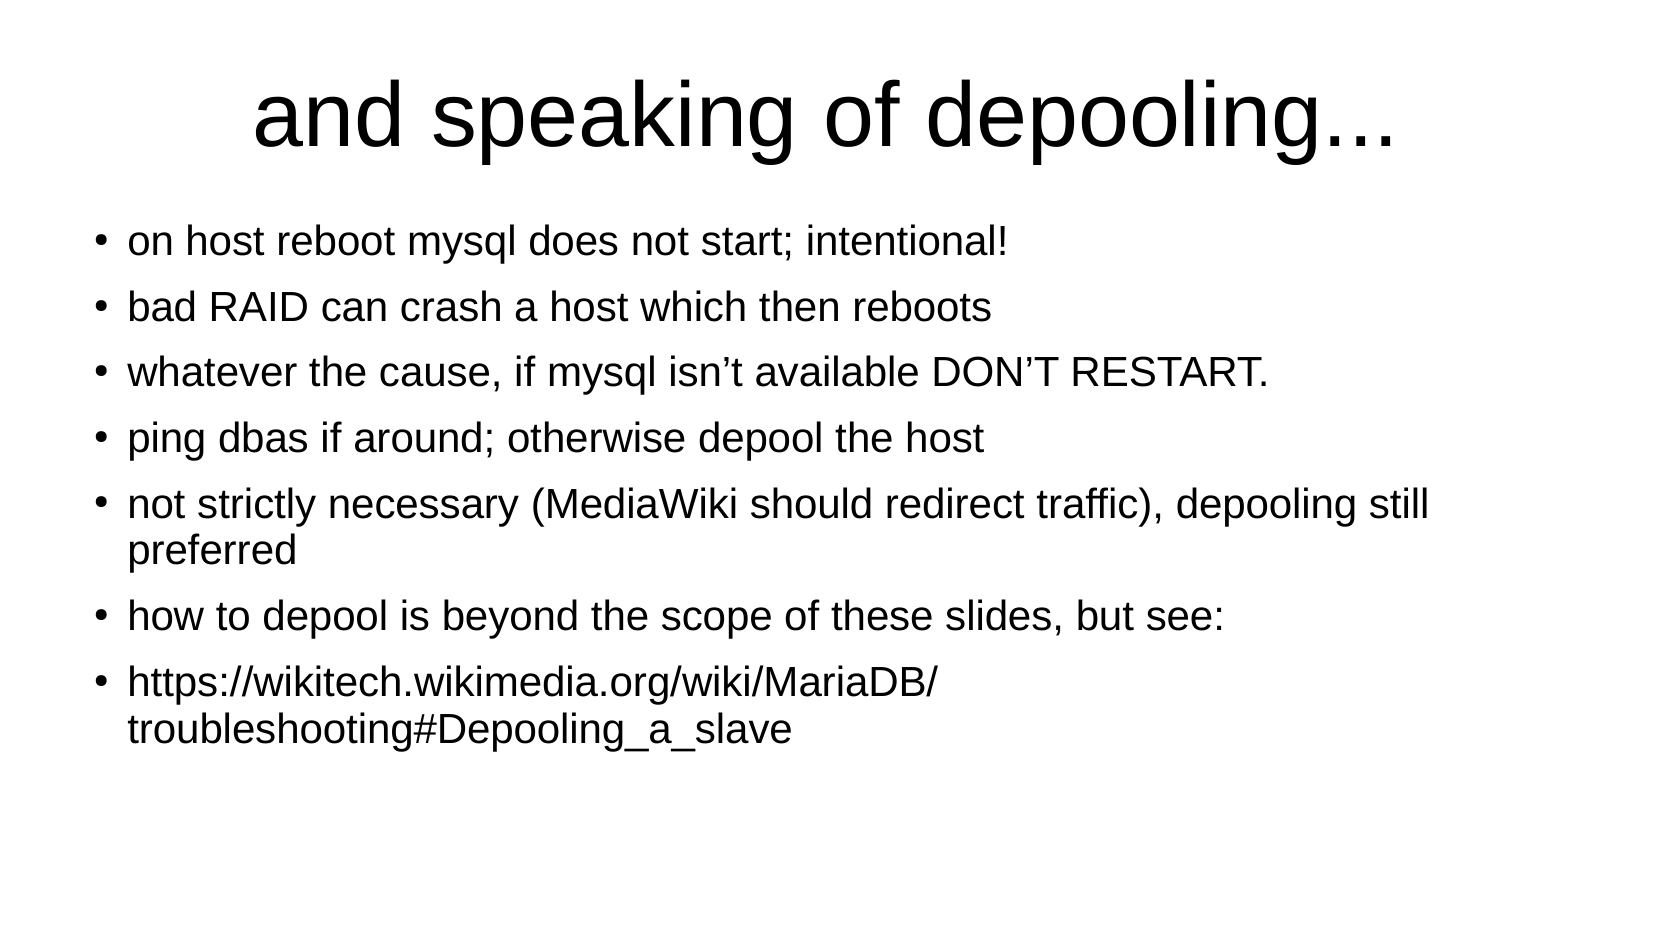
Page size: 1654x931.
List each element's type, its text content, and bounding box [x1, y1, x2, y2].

title and speaking of depooling... [82, 37, 1571, 193]
list on host reboot mysql does not start; intentional! bad RAID can crash a host which then reboots whatever the cause, if mysql isn’t available DON’T RESTART. ping dbas if around; otherwise depool the host not strictly necessary (MediaWiki should redirect traffic), depooling still preferred how to depool is beyond the scope of these slides, but see: https://wikitech.wikimedia.org/wiki/MariaDB/troubleshooting#Depooling_a_slave [82, 217, 1571, 758]
